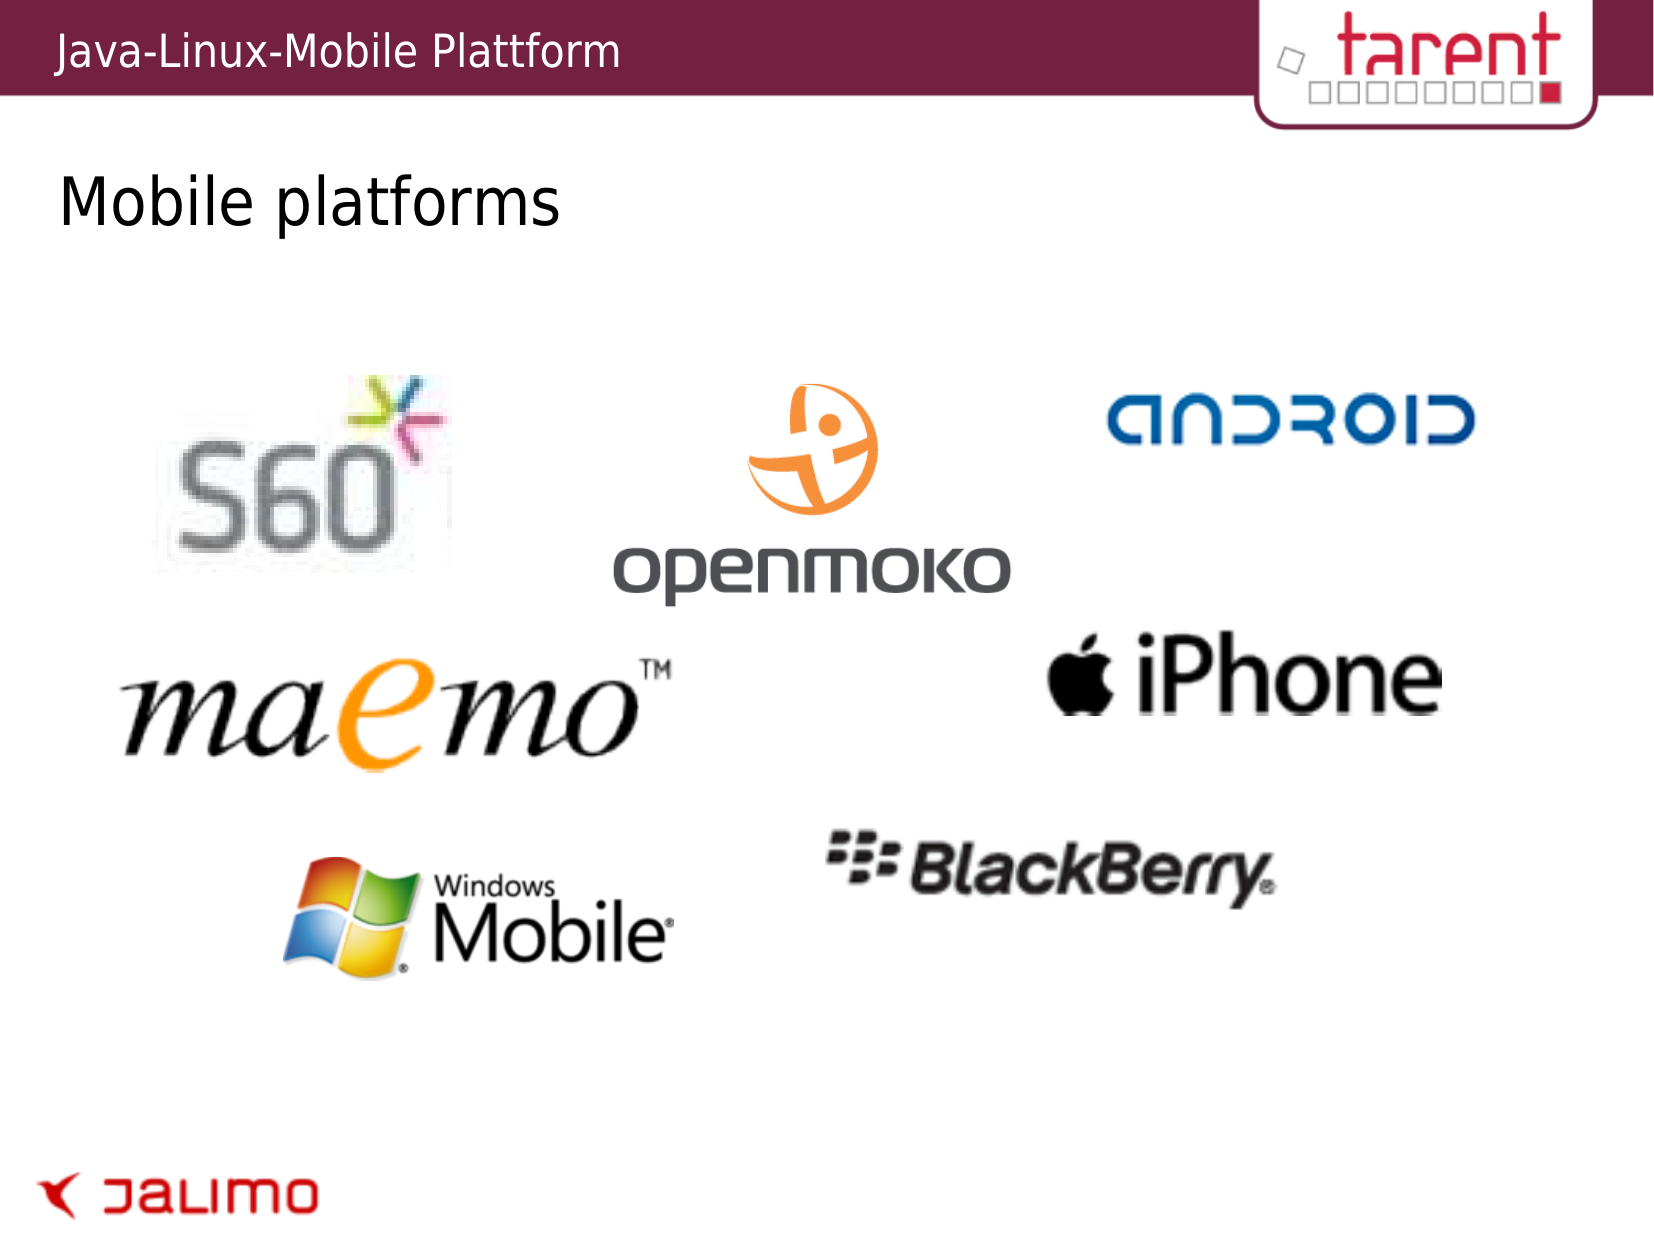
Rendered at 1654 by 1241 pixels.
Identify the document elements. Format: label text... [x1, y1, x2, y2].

picture [1035, 629, 1442, 716]
title Mobile platforms [59, 162, 1625, 241]
picture [283, 857, 674, 981]
picture [0, 0, 1654, 146]
picture [151, 375, 452, 582]
picture [818, 812, 1299, 920]
picture [1099, 353, 1485, 492]
picture [117, 656, 680, 773]
picture [32, 1171, 324, 1222]
picture [605, 373, 1018, 615]
